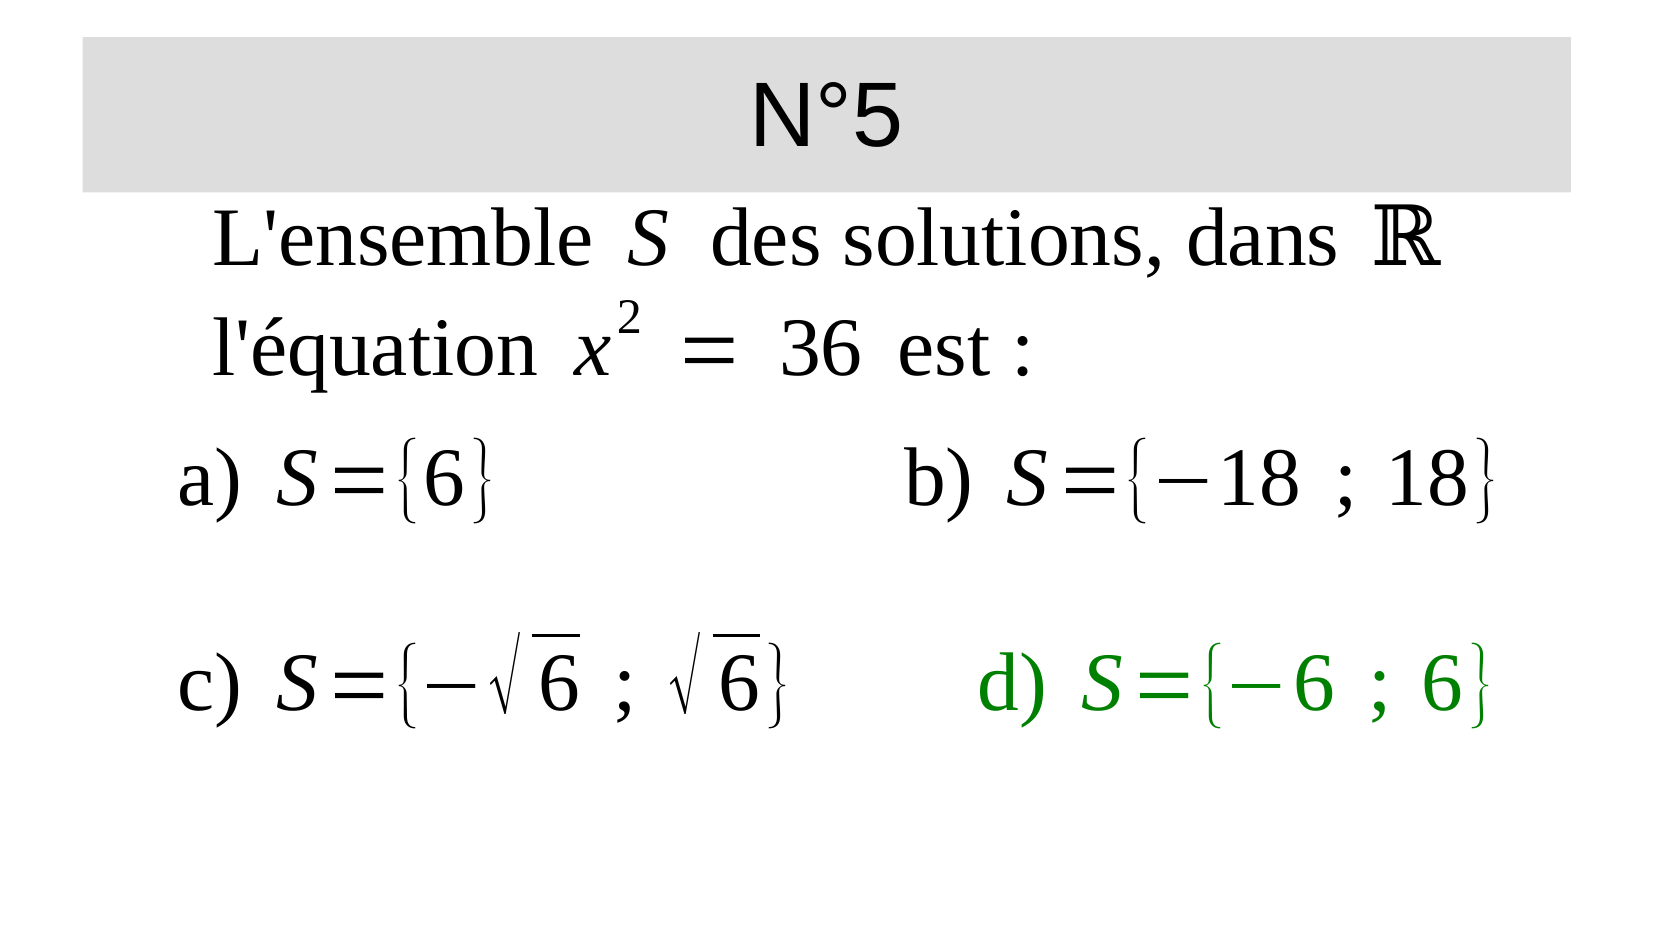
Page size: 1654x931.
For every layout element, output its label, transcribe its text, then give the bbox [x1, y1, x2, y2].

chart [204, 192, 1441, 393]
chart [171, 432, 1512, 733]
title N°5 [82, 37, 1571, 193]
